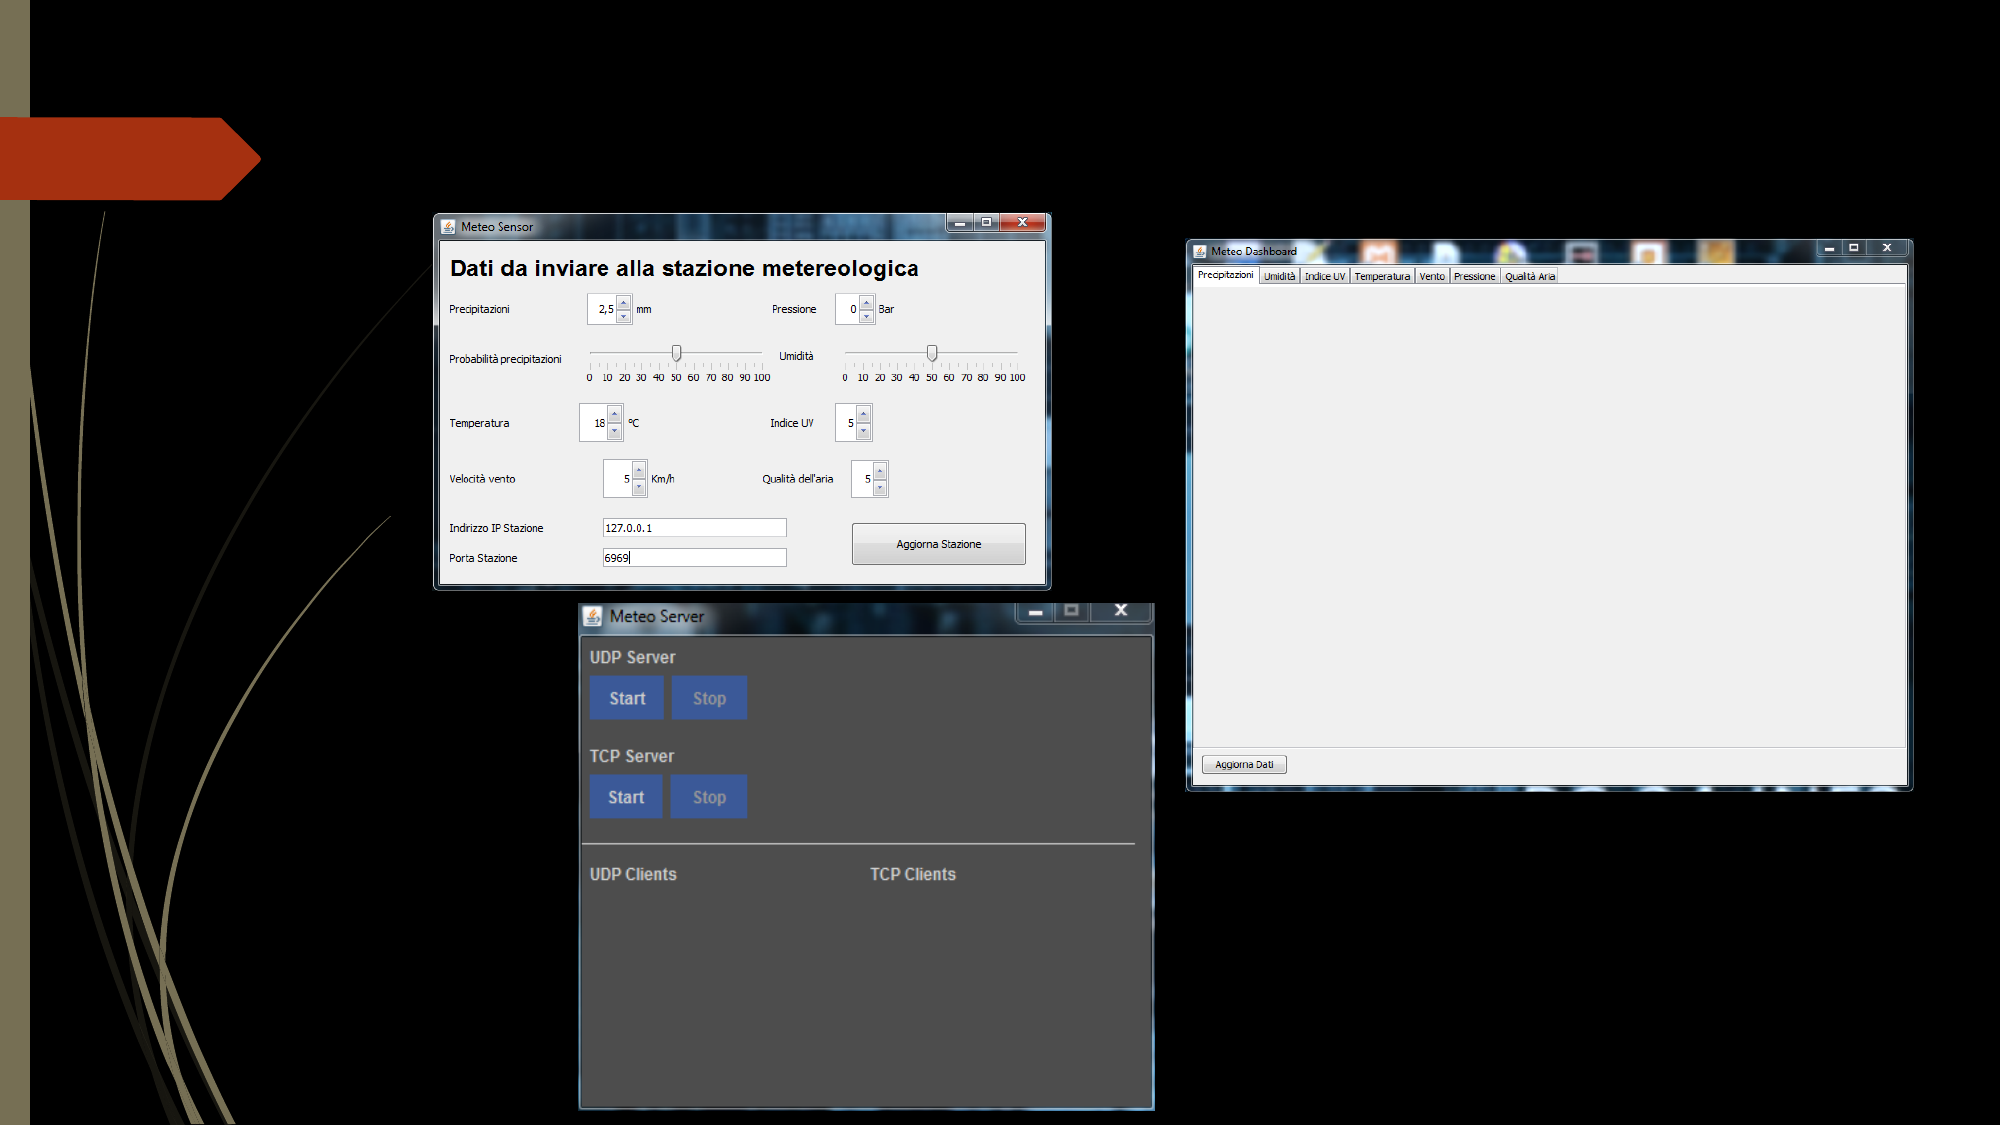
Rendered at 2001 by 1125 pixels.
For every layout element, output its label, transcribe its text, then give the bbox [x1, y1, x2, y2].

picture [1185, 238, 1914, 792]
picture [578, 603, 1155, 1111]
picture [432, 212, 1052, 591]
title Stazione meteorologica [427, 70, 1890, 281]
